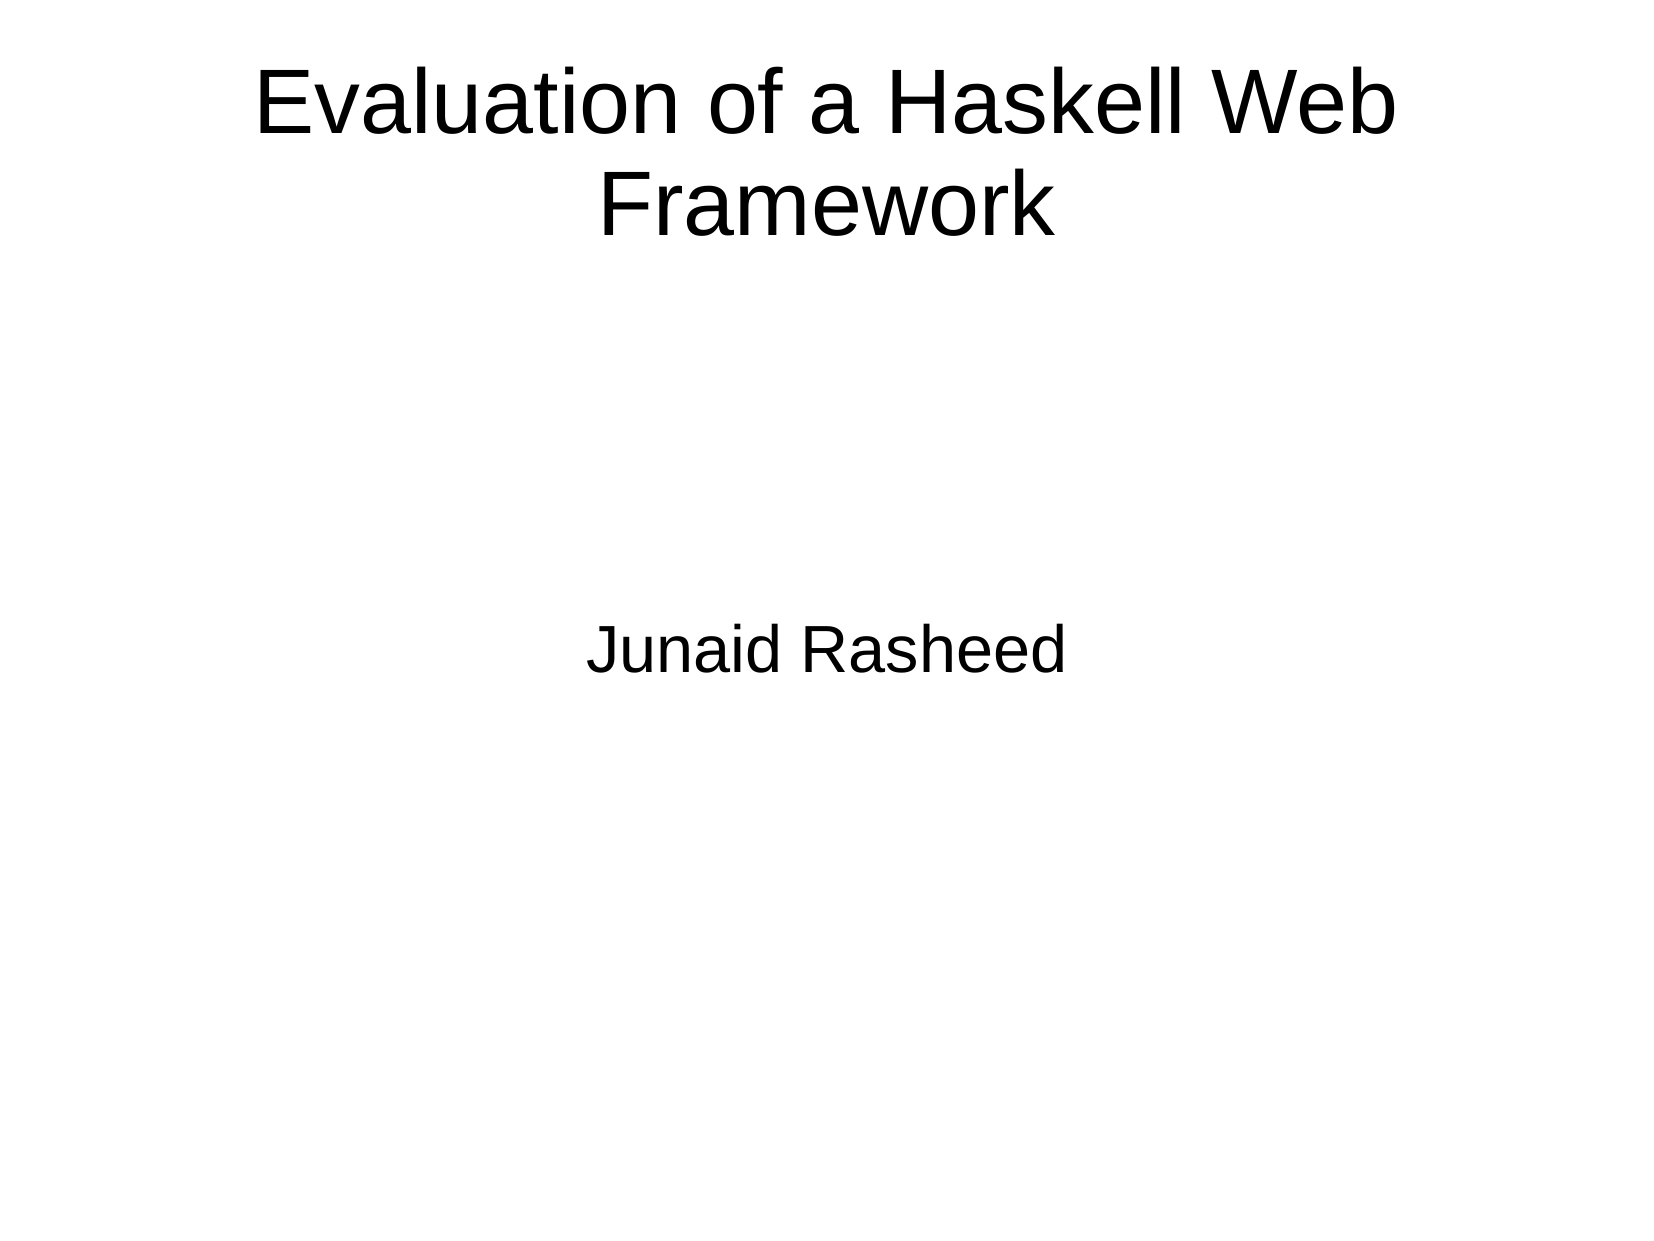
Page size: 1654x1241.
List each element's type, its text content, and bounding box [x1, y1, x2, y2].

title Evaluation of a Haskell Web Framework [82, 49, 1571, 257]
subtitle Junaid Rasheed [82, 290, 1571, 1010]
